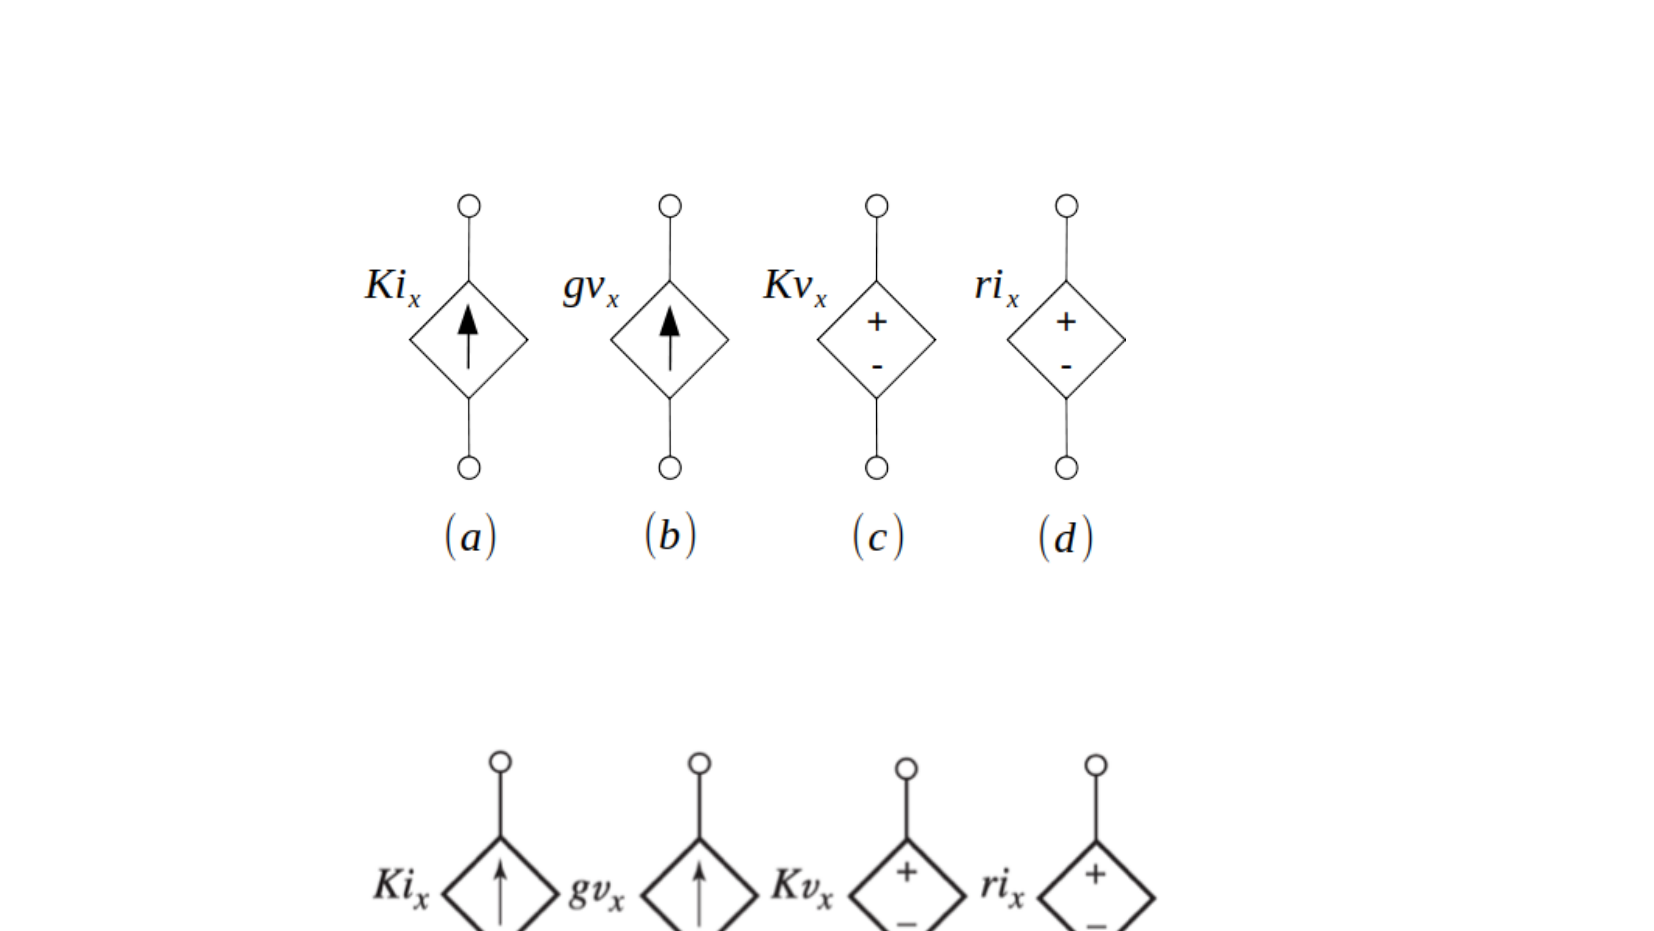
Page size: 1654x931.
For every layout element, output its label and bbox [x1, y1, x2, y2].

picture [351, 193, 1126, 565]
picture [331, 703, 1188, 931]
